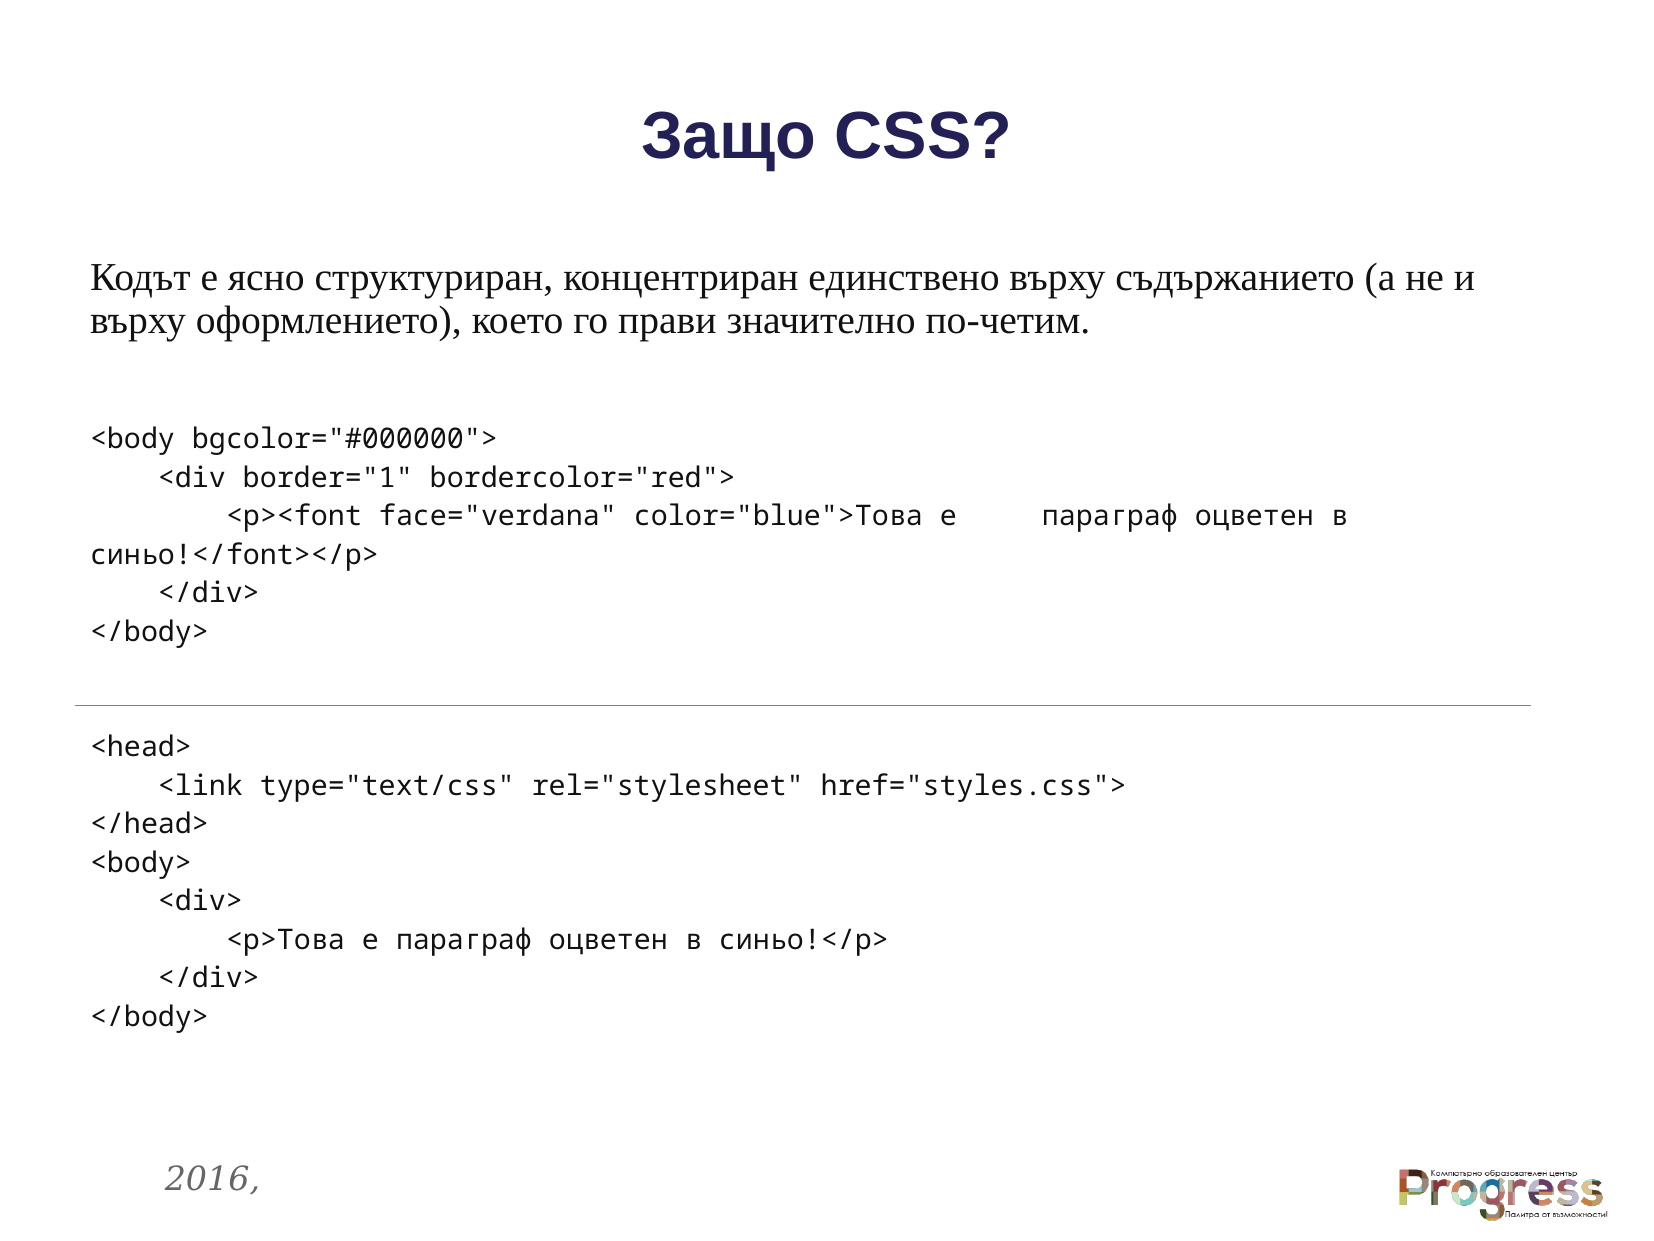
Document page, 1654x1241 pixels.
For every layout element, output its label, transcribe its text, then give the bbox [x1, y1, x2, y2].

list Кодът е ясно структуриран, концентриран единствено върху съдържанието (а не и върху оформлението), което го прави значително по-четим. <body bgcolor="#000000"> <div border="1" bordercolor="red"> <p><font face="verdana" color="blue">Това е параграф оцветен в синьо!</font></p> </div> </body> <head> <link type="text/css" rel="stylesheet" href="styles.css"> </head> <body> <div> <p>Това е параграф оцветен в синьо!</p> </div> </body> [90, 255, 1531, 705]
title Защо CSS? [82, 55, 1571, 216]
list Кодът е ясно структуриран, концентриран единствено върху съдържанието (а не и върху оформлението), което го прави значително по-четим. <body bgcolor="#000000"> <div border="1" bordercolor="red"> <p><font face="verdana" color="blue">Това е параграф оцветен в синьо!</font></p> </div> </body> <head> <link type="text/css" rel="stylesheet" href="styles.css"> </head> <body> <div> <p>Това е параграф оцветен в синьо!</p> </div> </body> [90, 706, 1531, 1036]
text_box 2016, Ива Е. Попова [150, 1152, 586, 1201]
picture [1399, 1168, 1613, 1221]
